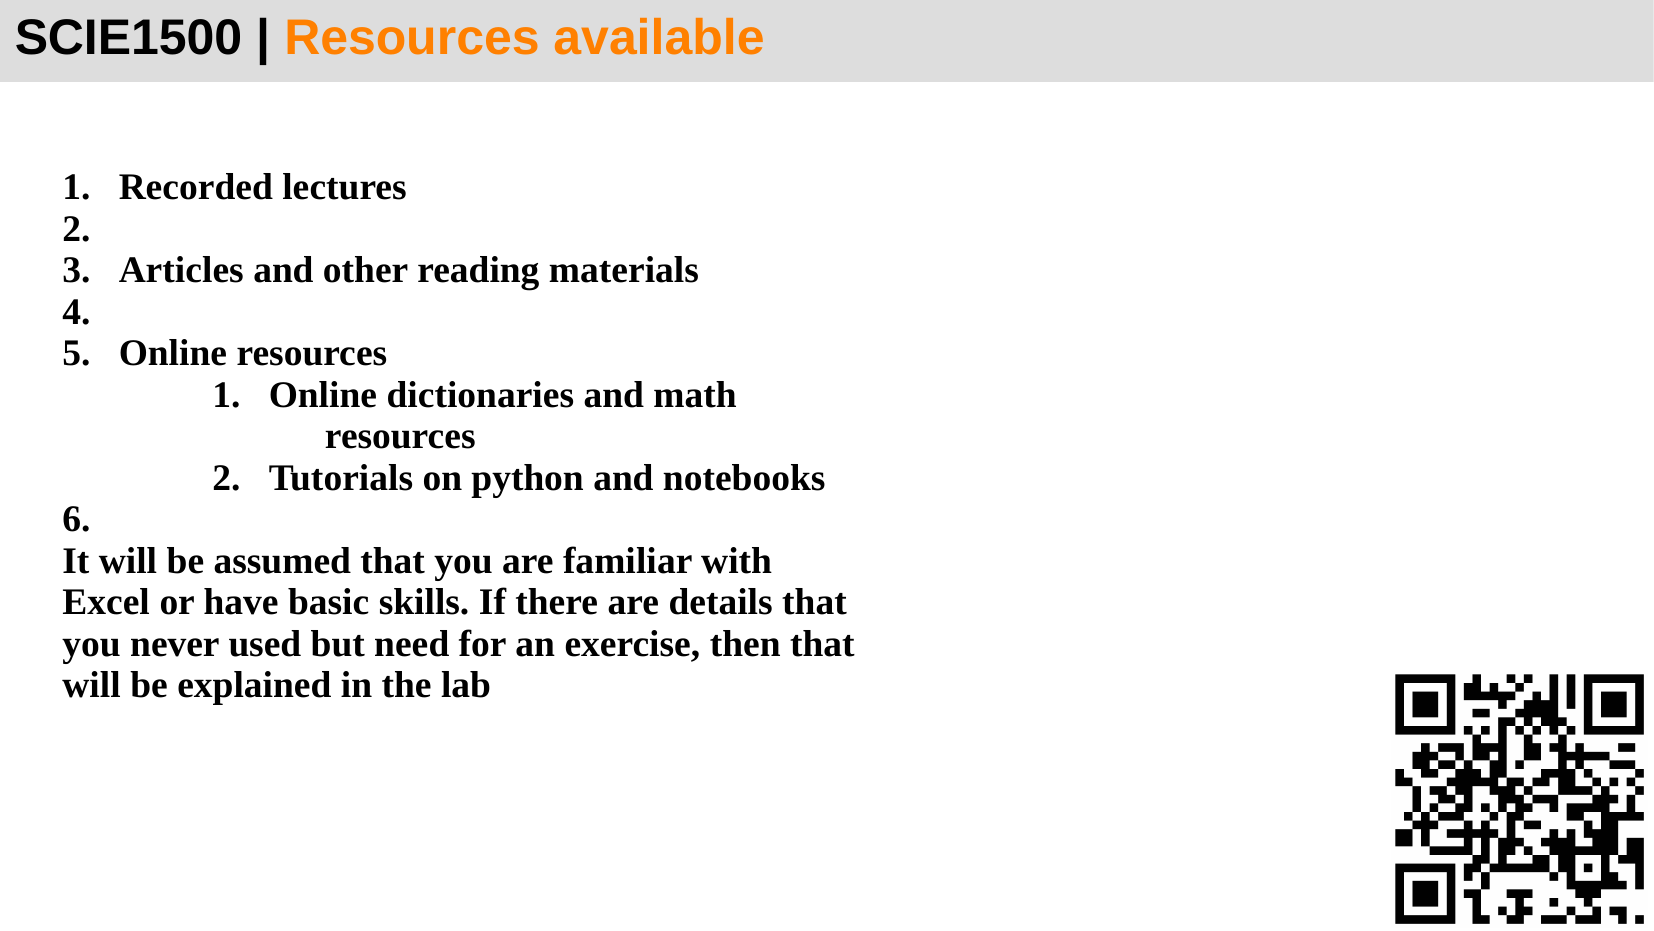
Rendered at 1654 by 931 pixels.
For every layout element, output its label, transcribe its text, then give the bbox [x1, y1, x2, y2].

text_box SCIE1500 | Resources available [0, 2, 819, 76]
picture [1391, 670, 1648, 928]
text_box [0, 0, 1654, 83]
text_box Recorded lectures Articles and other reading materials Online resources Online dictionaries and math resources Tutorials on python and notebooks It will be assumed that you are familiar with Excel or have basic skills. If there are details that you never used but need for an exercise, then that will be explained in the lab [47, 158, 871, 761]
